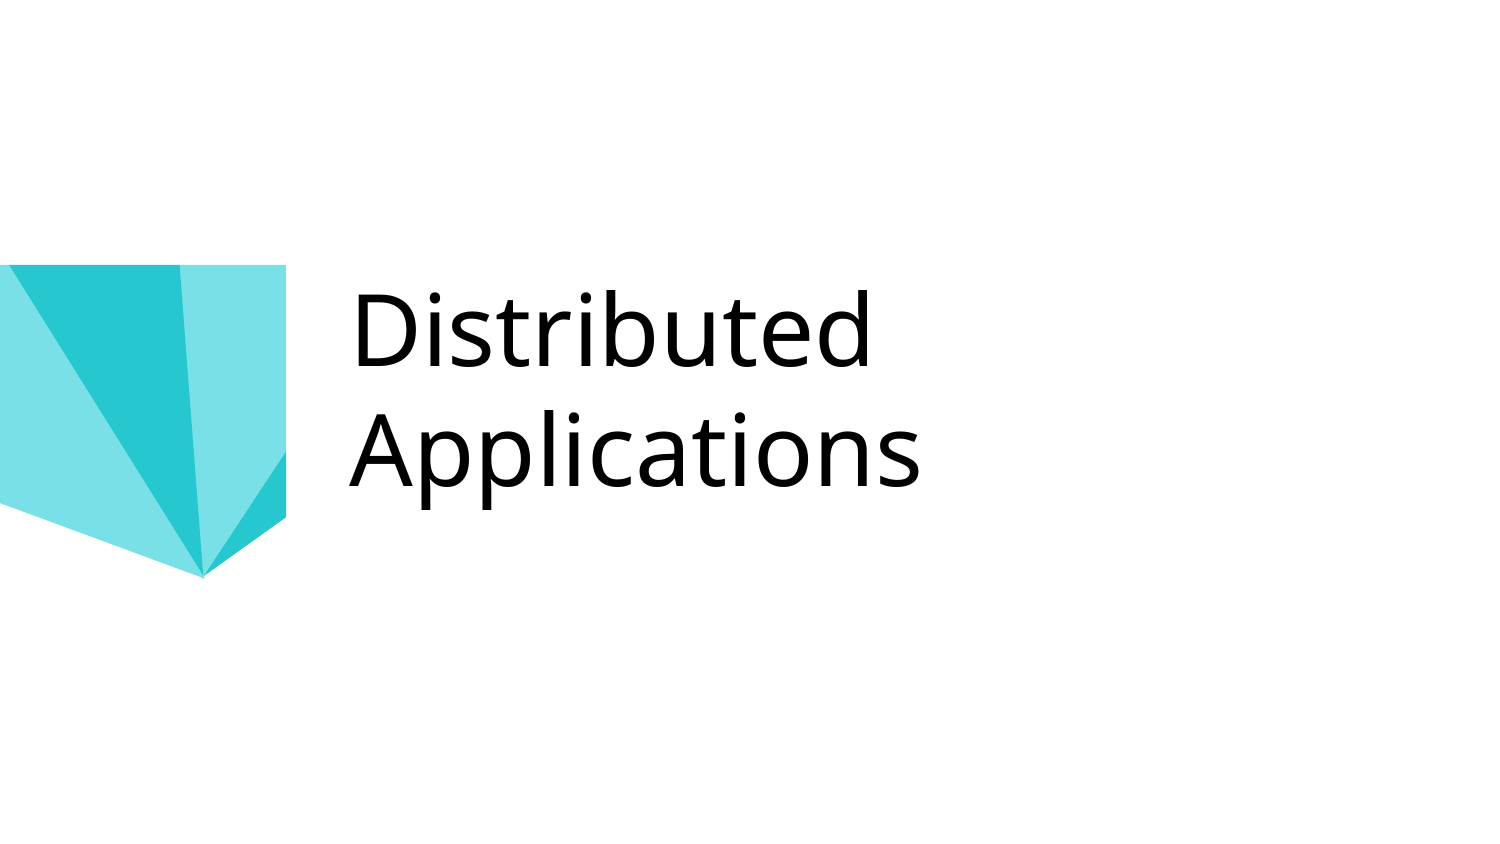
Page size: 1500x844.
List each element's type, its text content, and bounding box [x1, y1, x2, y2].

text_box [0, 264, 287, 579]
title Distributed Applications [334, 251, 965, 539]
